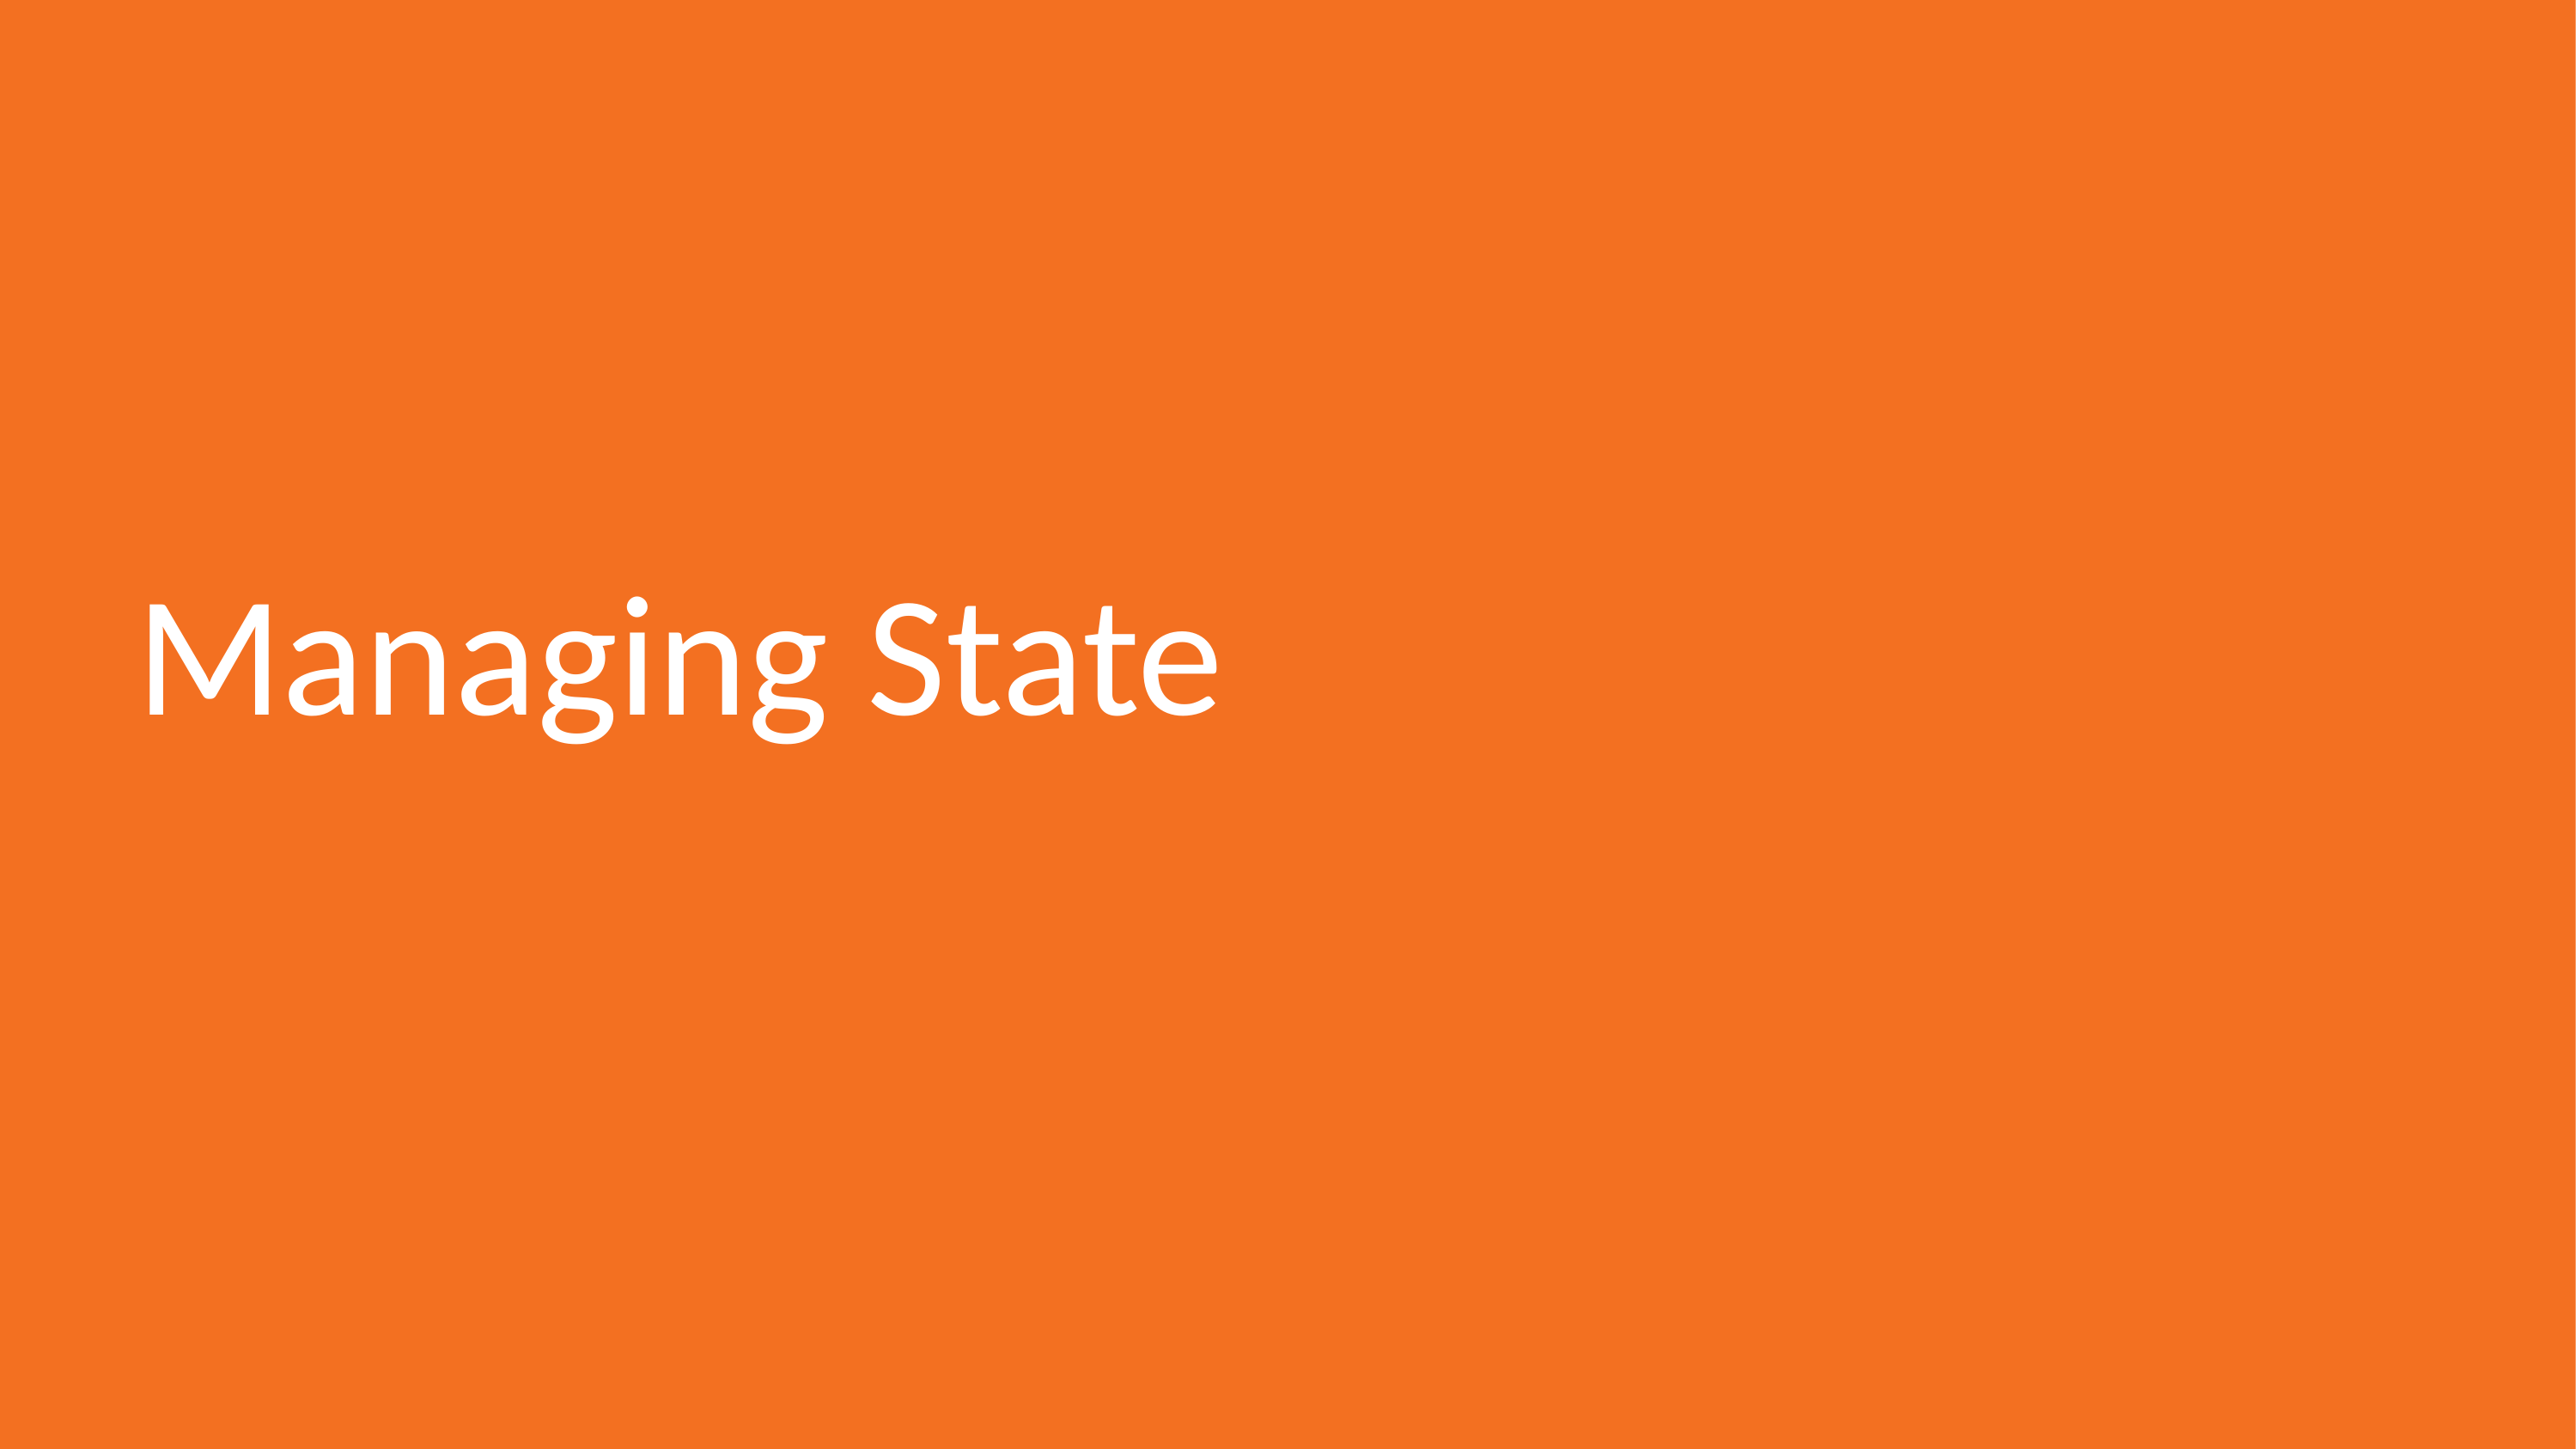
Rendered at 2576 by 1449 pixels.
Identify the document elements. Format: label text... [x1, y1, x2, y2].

title Managing State [110, 512, 2427, 776]
